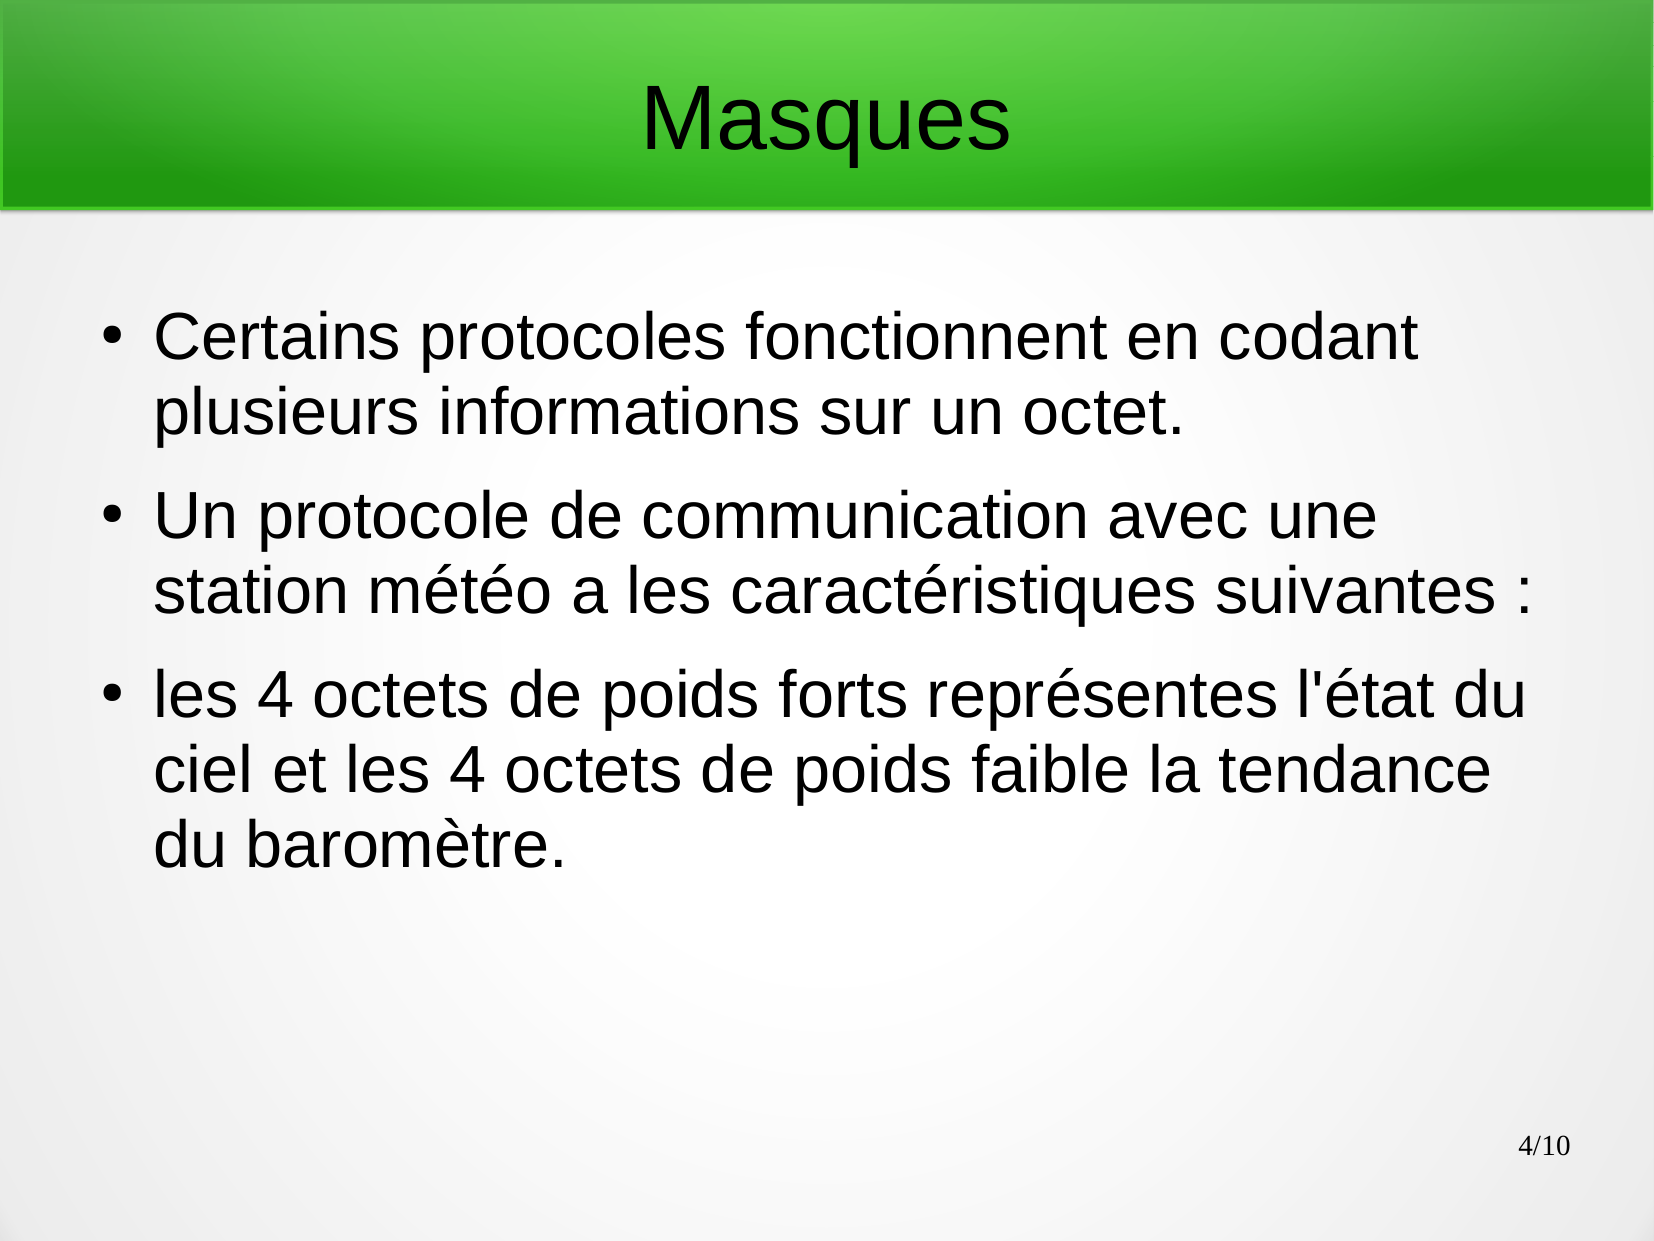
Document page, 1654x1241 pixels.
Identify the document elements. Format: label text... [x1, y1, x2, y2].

title Masques [82, 47, 1571, 189]
list Certains protocoles fonctionnent en codant plusieurs informations sur un octet. Un protocole de communication avec une station météo a les caractéristiques suivantes : les 4 octets de poids forts représentes l'état du ciel et les 4 octets de poids faible la tendance du baromètre. [82, 299, 1571, 1019]
